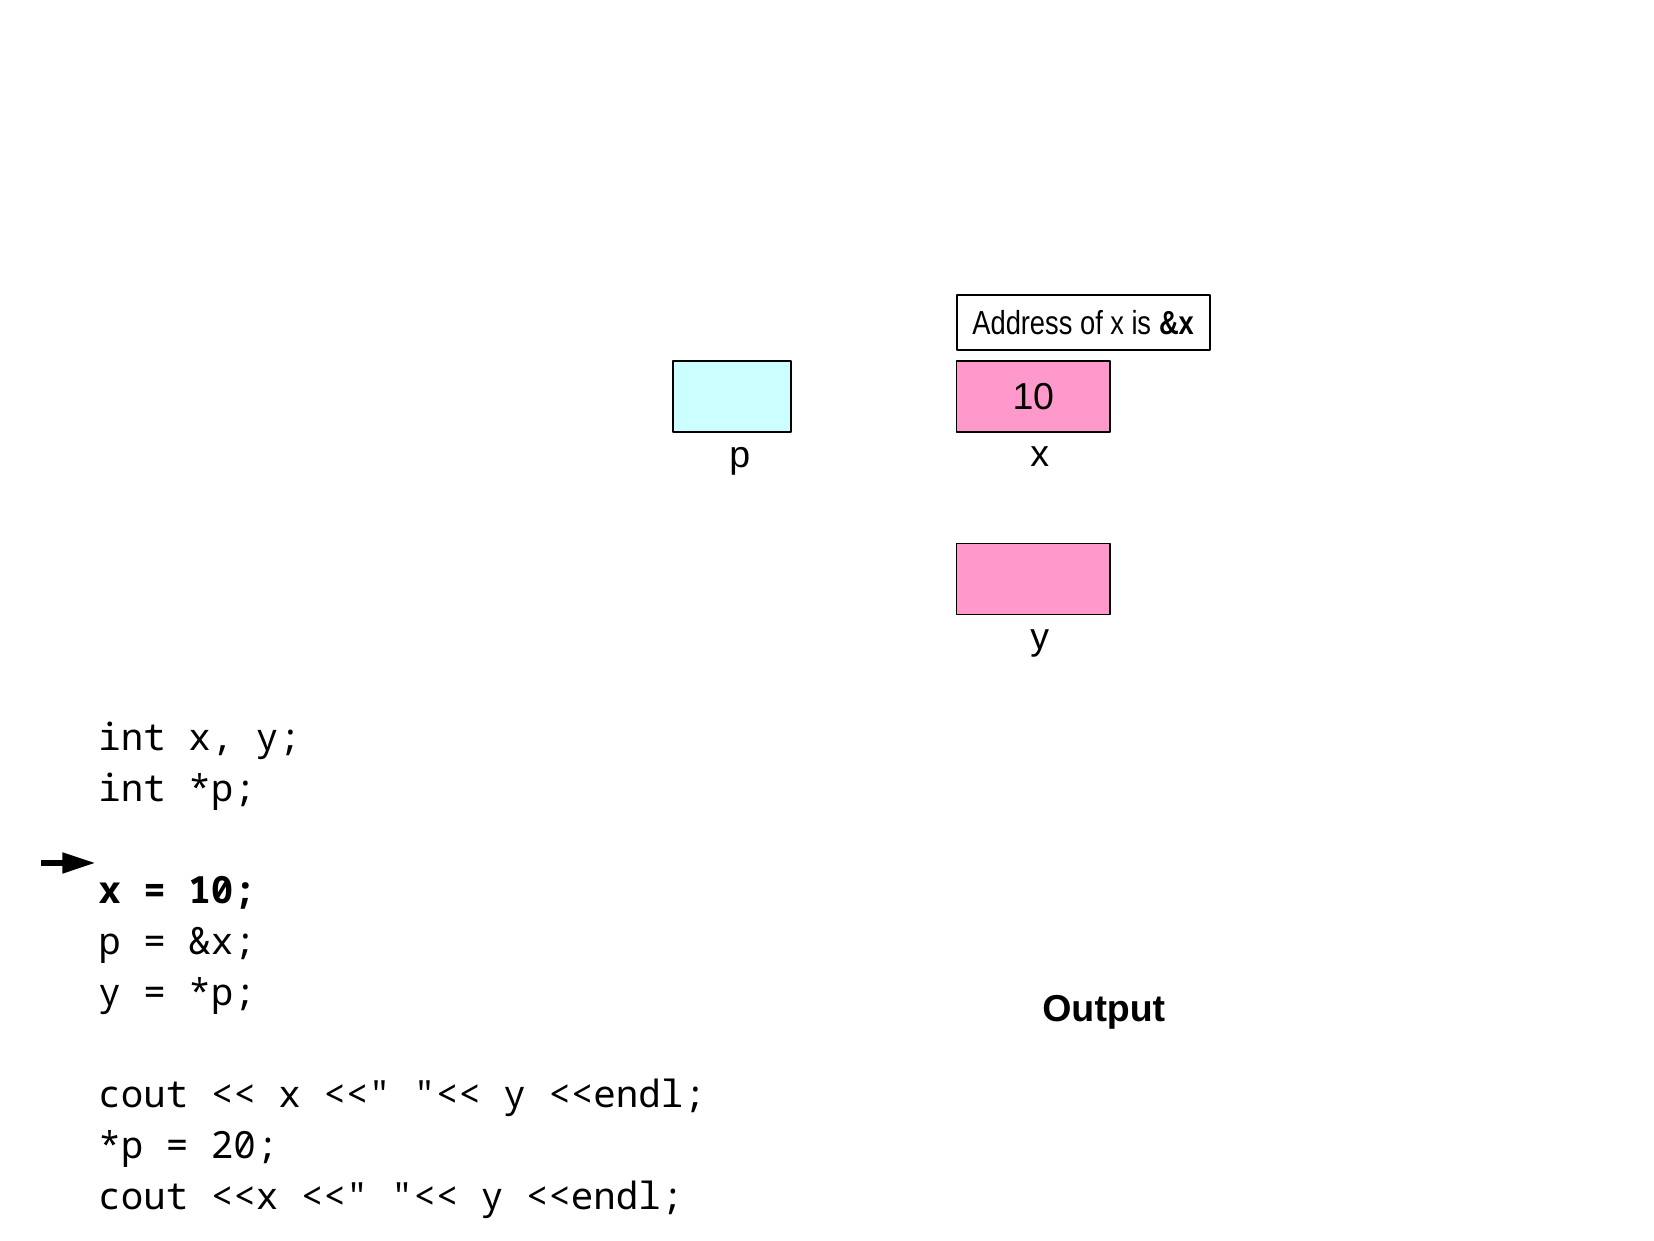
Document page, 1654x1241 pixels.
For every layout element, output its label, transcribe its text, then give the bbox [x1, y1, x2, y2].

text_box [673, 360, 792, 432]
text_box y [1015, 607, 1064, 665]
text_box 10 [956, 360, 1111, 432]
text_box Address of x is &x [956, 295, 1210, 351]
text_box [956, 543, 1111, 615]
text_box int x, y; int *p; x = 10; p = &x; y = *p; cout << x <<" "<< y <<endl; *p = 20; cout <<x <<" "<< y <<endl; [82, 702, 722, 1157]
text_box x [1015, 425, 1064, 483]
text_box p [714, 425, 765, 483]
text_box Output [1027, 980, 1181, 1122]
